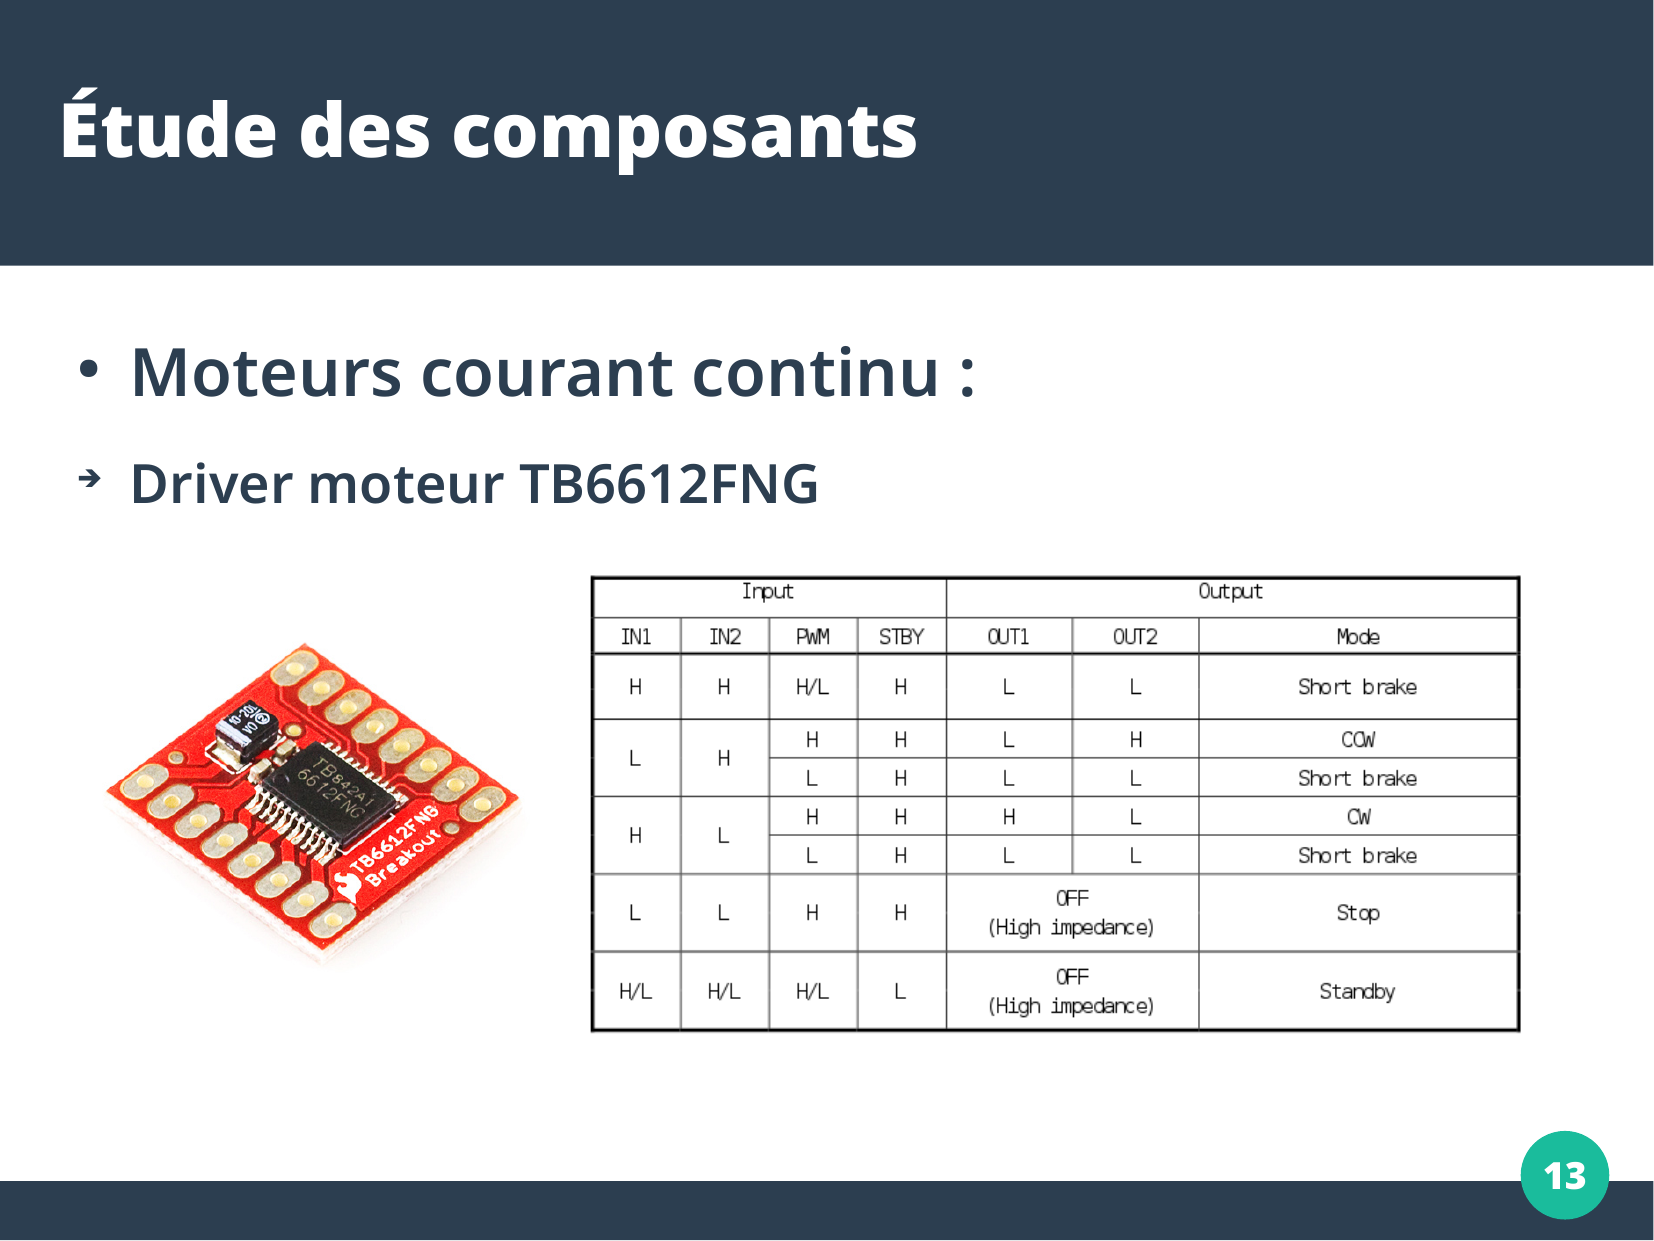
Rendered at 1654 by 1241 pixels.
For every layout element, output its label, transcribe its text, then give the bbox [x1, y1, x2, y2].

picture [561, 560, 1565, 1049]
picture [88, 634, 532, 975]
list Moteurs courant continu : Driver moteur TB6612FNG [59, 324, 1595, 1152]
title Étude des composants [59, 49, 1595, 207]
